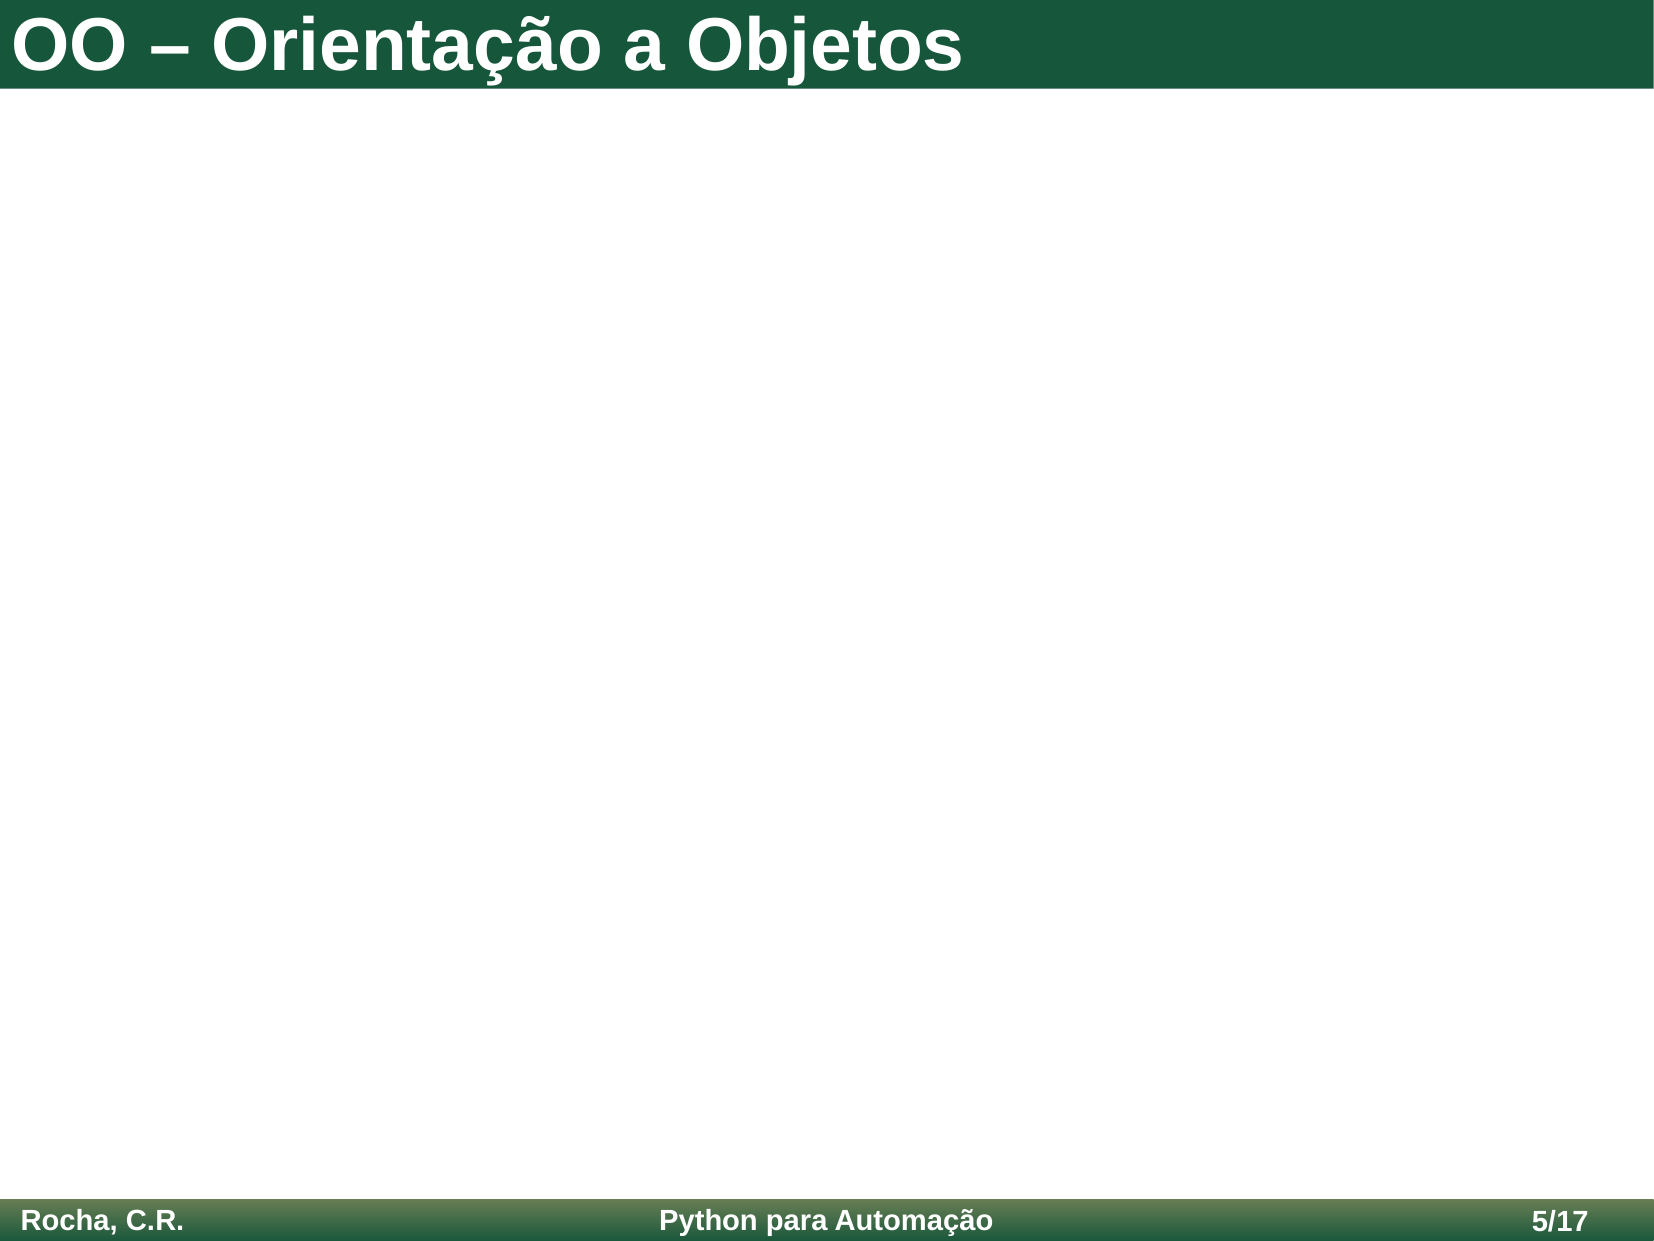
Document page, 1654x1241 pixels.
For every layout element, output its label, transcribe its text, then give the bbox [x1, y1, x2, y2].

title OO – Orientação a Objetos [11, 0, 1625, 89]
